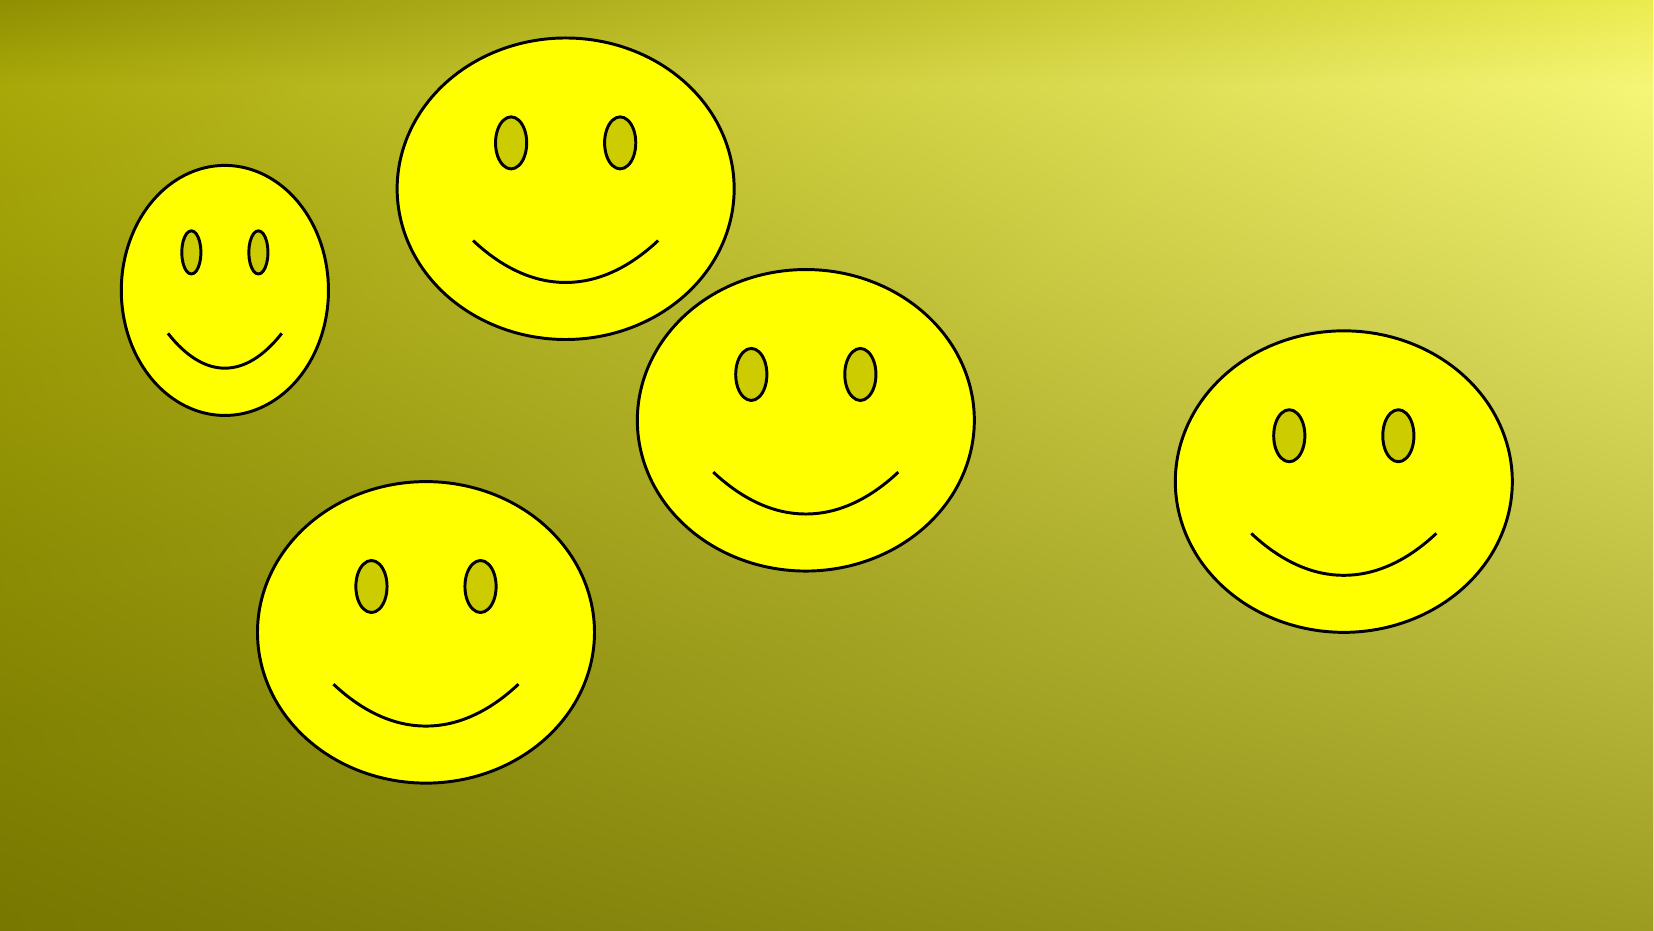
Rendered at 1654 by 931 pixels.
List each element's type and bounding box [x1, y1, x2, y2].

text_box [637, 269, 975, 572]
text_box [397, 37, 735, 340]
text_box [121, 165, 329, 416]
text_box [1175, 330, 1513, 633]
text_box [257, 481, 595, 784]
